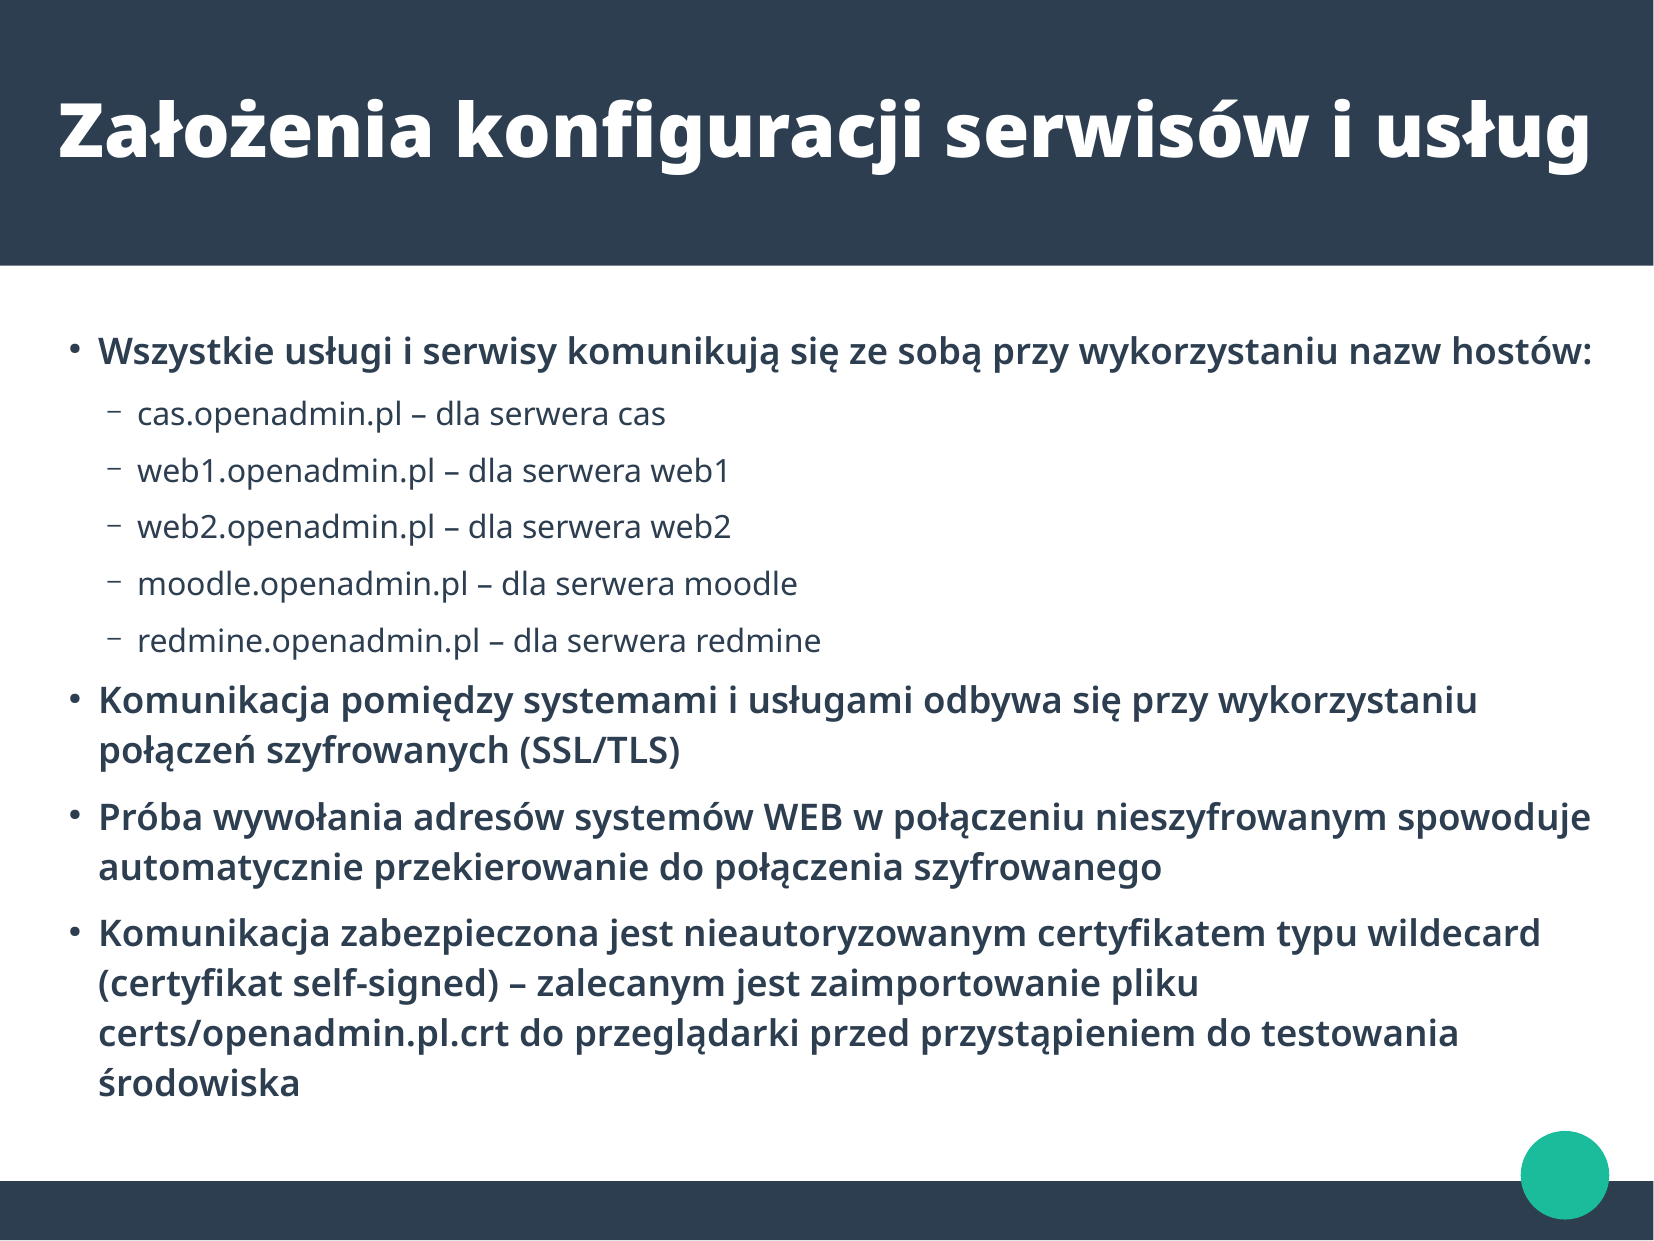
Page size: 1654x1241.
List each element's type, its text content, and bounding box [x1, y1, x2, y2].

list Wszystkie usługi i serwisy komunikują się ze sobą przy wykorzystaniu nazw hostów: cas.openadmin.pl – dla serwera cas web1.openadmin.pl – dla serwera web1 web2.openadmin.pl – dla serwera web2 moodle.openadmin.pl – dla serwera moodle redmine.openadmin.pl – dla serwera redmine Komunikacja pomiędzy systemami i usługami odbywa się przy wykorzystaniu połączeń szyfrowanych (SSL/TLS) Próba wywołania adresów systemów WEB w połączeniu nieszyfrowanym spowoduje automatycznie przekierowanie do połączenia szyfrowanego Komunikacja zabezpieczona jest nieautoryzowanym certyfikatem typu wildecard (certyfikat self-signed) – zalecanym jest zaimportowanie pliku certs/openadmin.pl.crt do przeglądarki przed przystąpieniem do testowania środowiska [59, 324, 1595, 1152]
title Założenia konfiguracji serwisów i usług [59, 49, 1595, 207]
